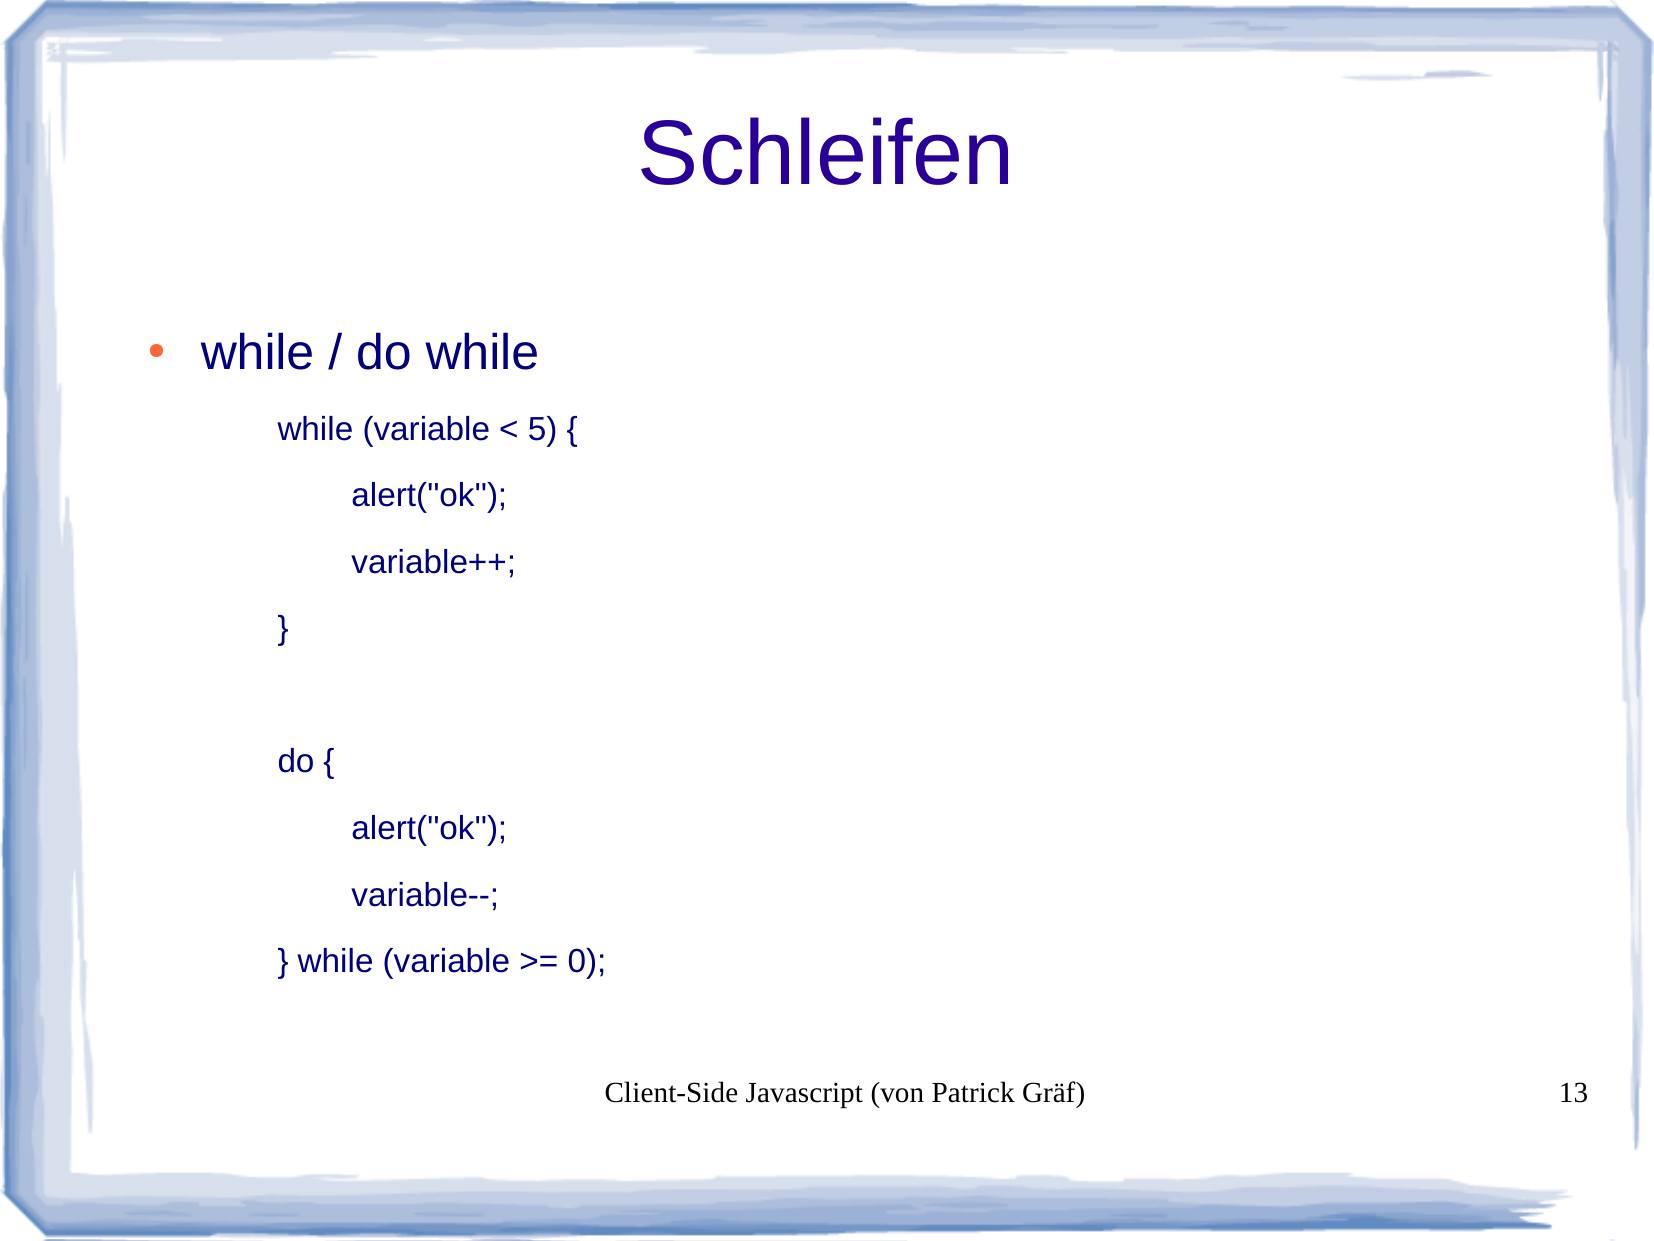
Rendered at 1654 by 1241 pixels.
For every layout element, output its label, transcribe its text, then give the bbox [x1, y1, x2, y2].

picture [0, 0, 1654, 1241]
title Schleifen [82, 49, 1571, 257]
list while / do while while (variable < 5) { alert(''ok''); variable++; } do { alert(''ok''); variable--; } while (variable >= 0); [129, 324, 1489, 982]
